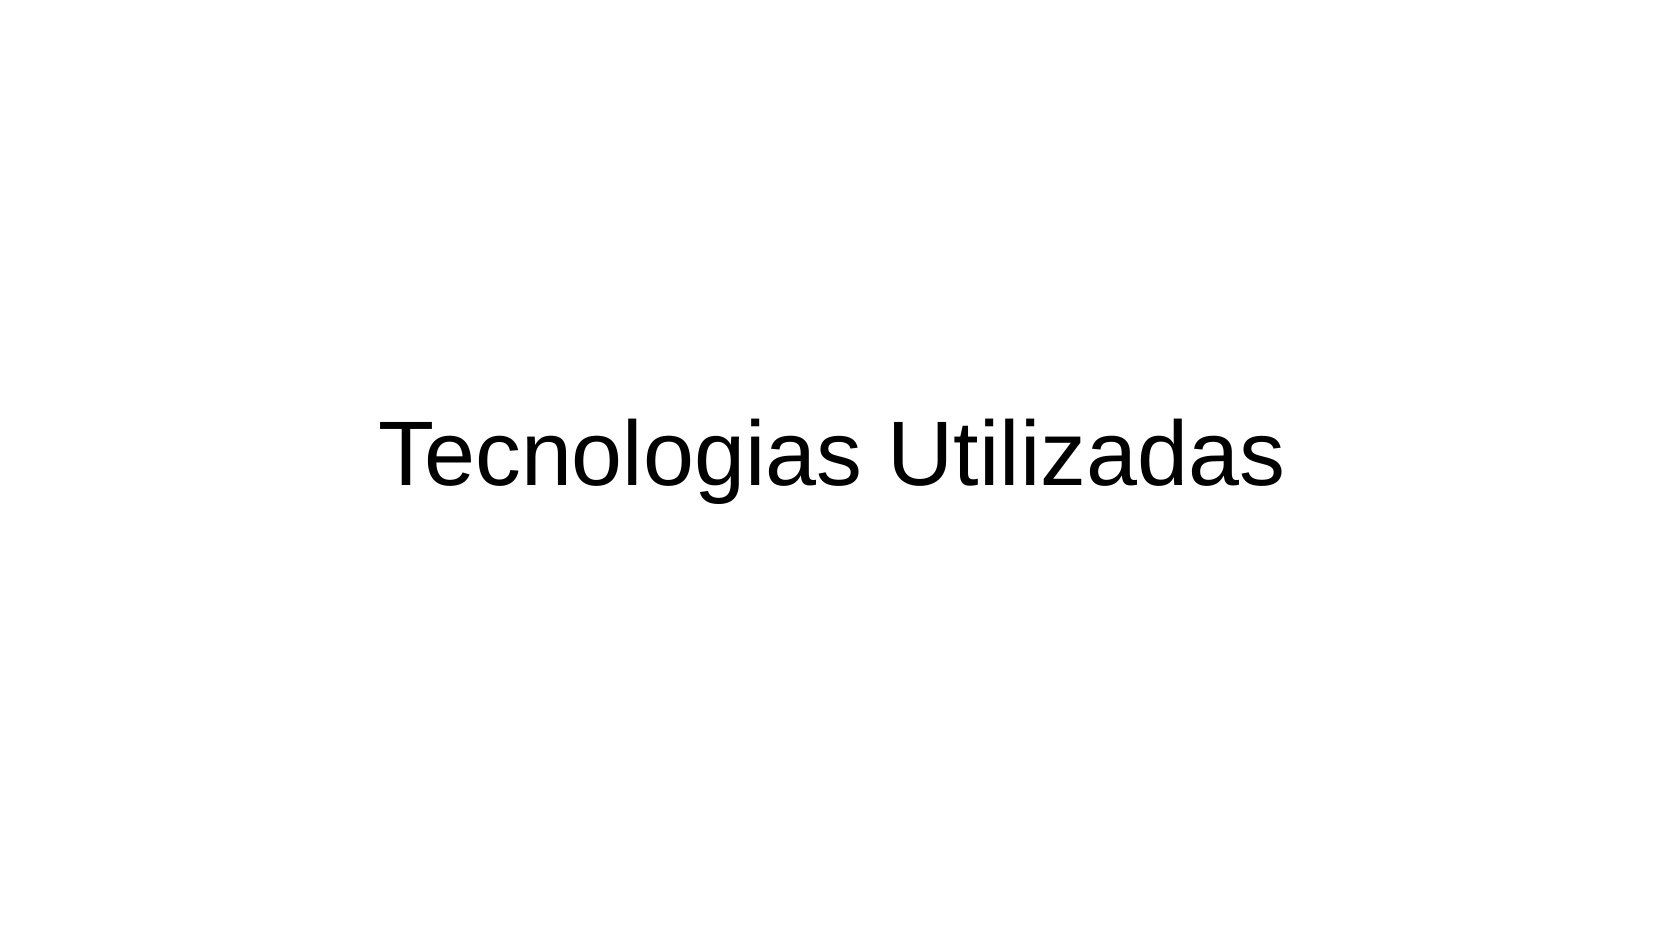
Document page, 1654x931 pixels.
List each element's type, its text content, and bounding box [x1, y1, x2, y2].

title Tecnologias Utilizadas [88, 376, 1577, 532]
